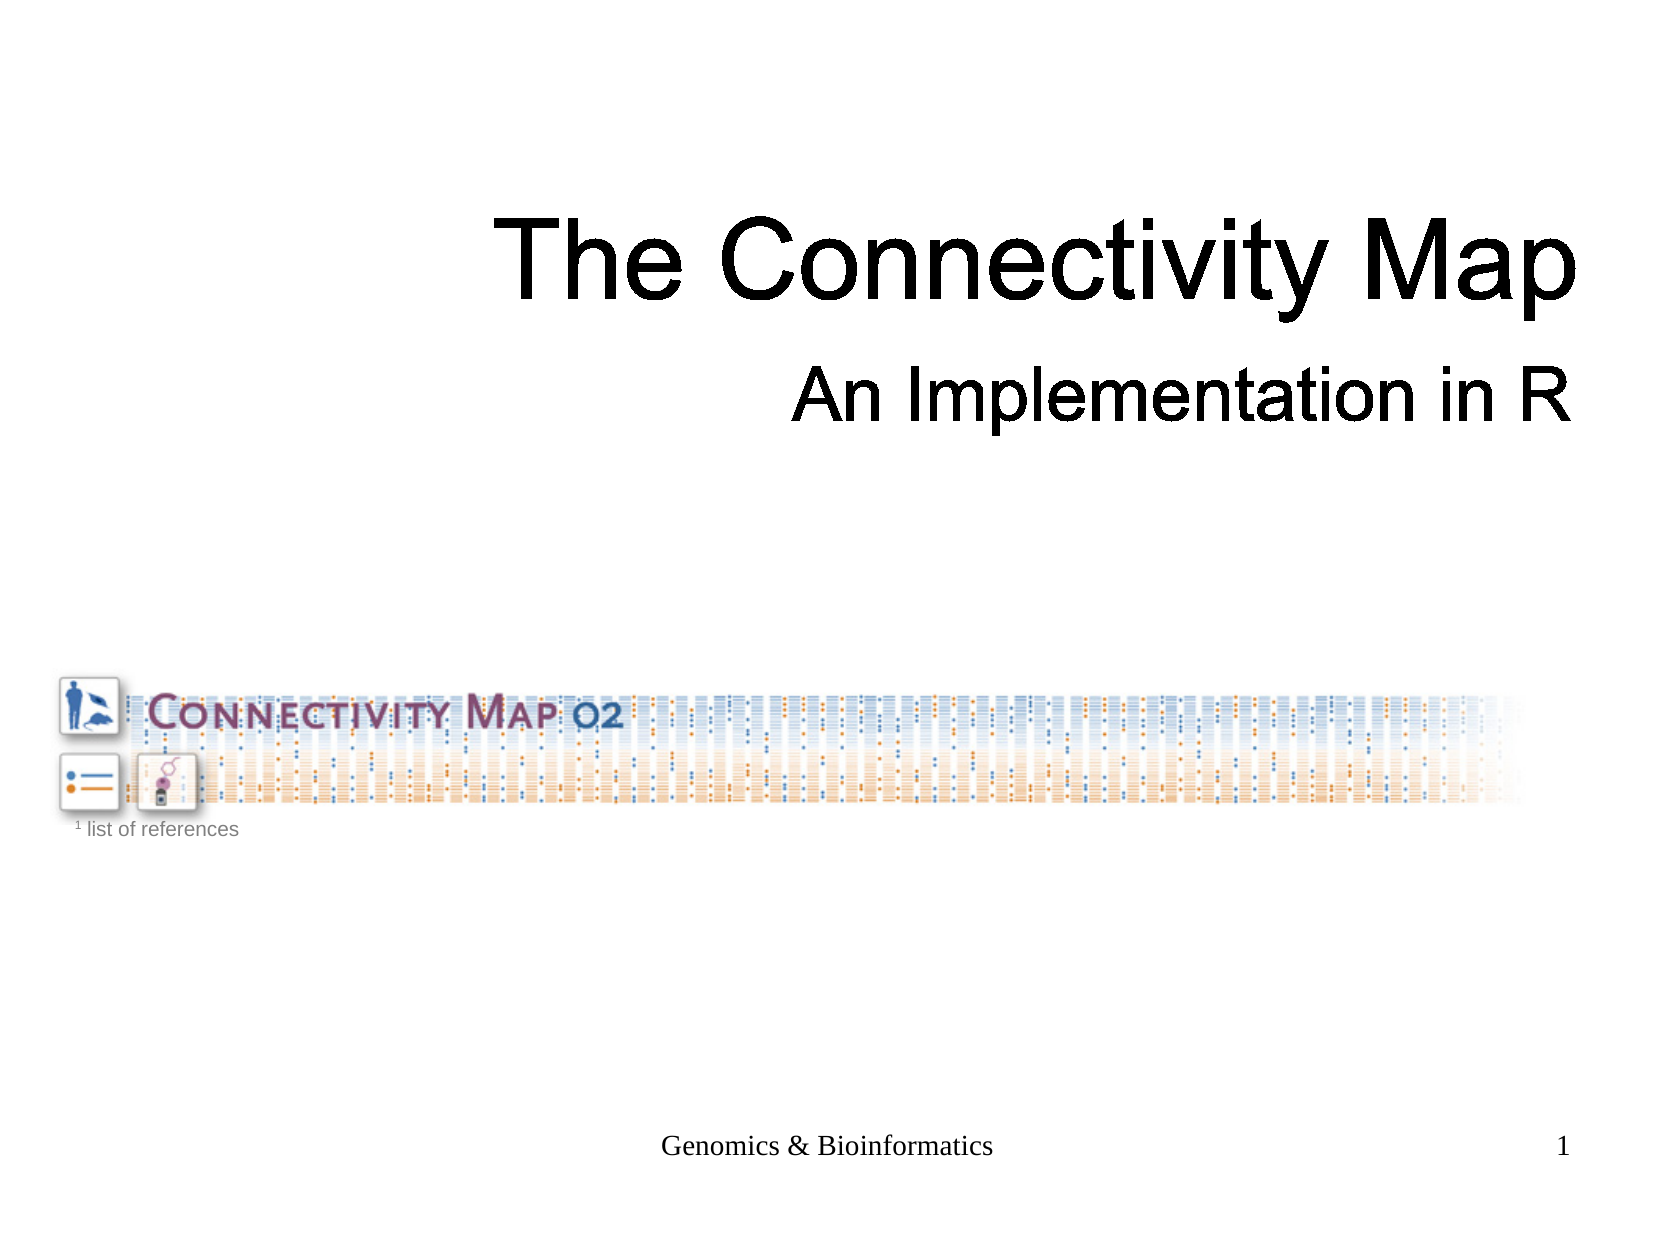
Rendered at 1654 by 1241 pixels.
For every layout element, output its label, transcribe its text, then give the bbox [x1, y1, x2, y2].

text_box [1336, 380, 1373, 422]
text_box [568, 218, 616, 299]
text_box [801, 238, 857, 300]
text_box [1257, 380, 1294, 422]
text_box [1322, 381, 1329, 421]
picture [50, 668, 1613, 826]
text_box [1092, 380, 1146, 421]
text_box [1274, 240, 1329, 323]
text_box [846, 380, 879, 421]
text_box [1143, 218, 1153, 230]
text_box [1235, 367, 1255, 421]
text_box [1052, 238, 1104, 300]
text_box [1224, 240, 1235, 299]
text_box [911, 366, 919, 421]
text_box [1523, 366, 1571, 421]
text_box [1524, 238, 1576, 321]
text_box [1443, 366, 1450, 374]
text_box [1048, 380, 1085, 422]
text_box [627, 238, 682, 300]
text_box [1380, 380, 1413, 421]
text_box [1459, 380, 1492, 421]
text_box [791, 366, 843, 421]
text_box [989, 238, 1044, 300]
text_box [1458, 238, 1513, 300]
text_box [868, 238, 916, 299]
text_box [992, 380, 1027, 436]
text_box [1224, 218, 1235, 230]
text_box 1 list of references [60, 810, 261, 849]
text_box [1368, 218, 1446, 299]
text_box [930, 238, 978, 299]
text_box [1143, 240, 1153, 299]
text_box [1243, 219, 1273, 300]
text_box [930, 380, 983, 421]
text_box [1106, 219, 1135, 300]
text_box [722, 216, 794, 300]
text_box [1153, 380, 1189, 422]
text_box [1322, 366, 1329, 374]
text_box [1197, 380, 1229, 421]
text_box [1034, 366, 1041, 421]
text_box [494, 218, 559, 299]
text_box [1162, 240, 1216, 299]
text_box [1297, 367, 1317, 421]
text_box [1443, 381, 1450, 421]
